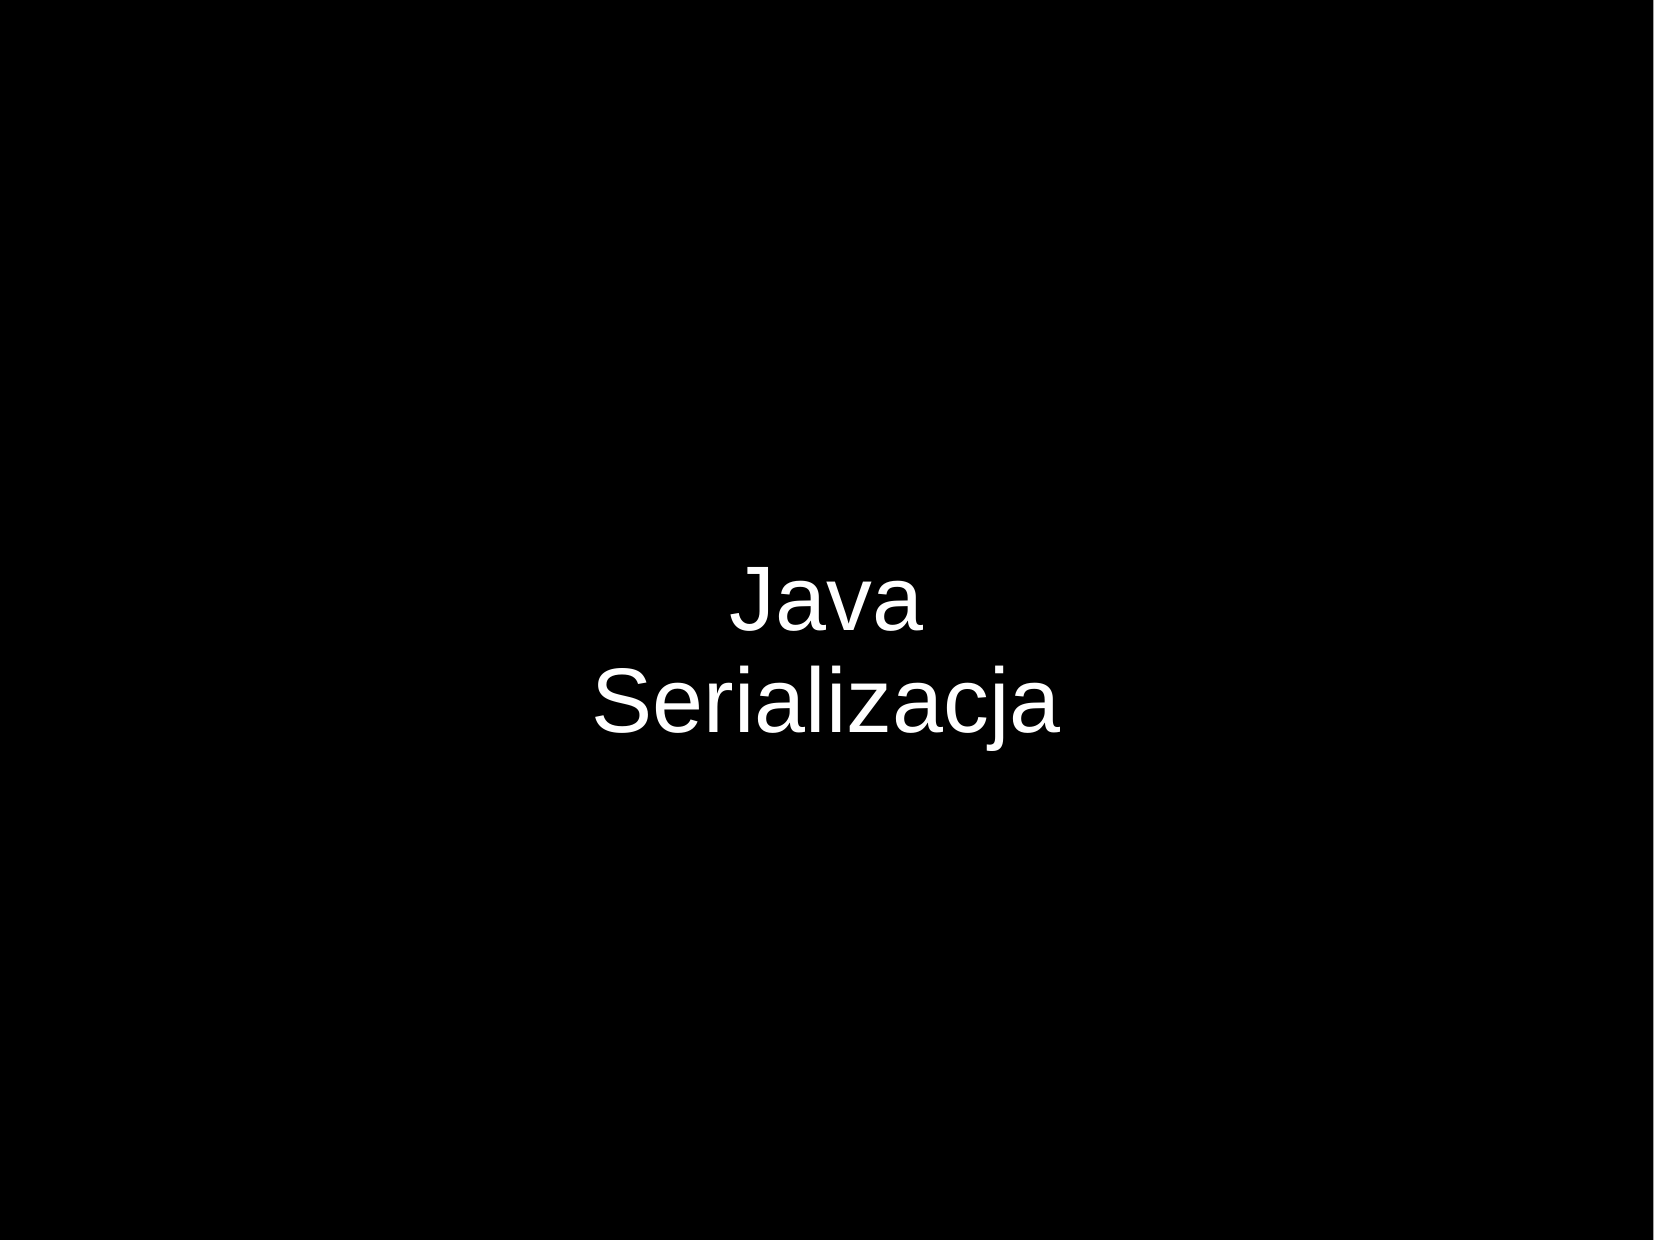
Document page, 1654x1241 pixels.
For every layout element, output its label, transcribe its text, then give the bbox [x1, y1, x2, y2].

subtitle Java Serializacja [82, 290, 1571, 1010]
